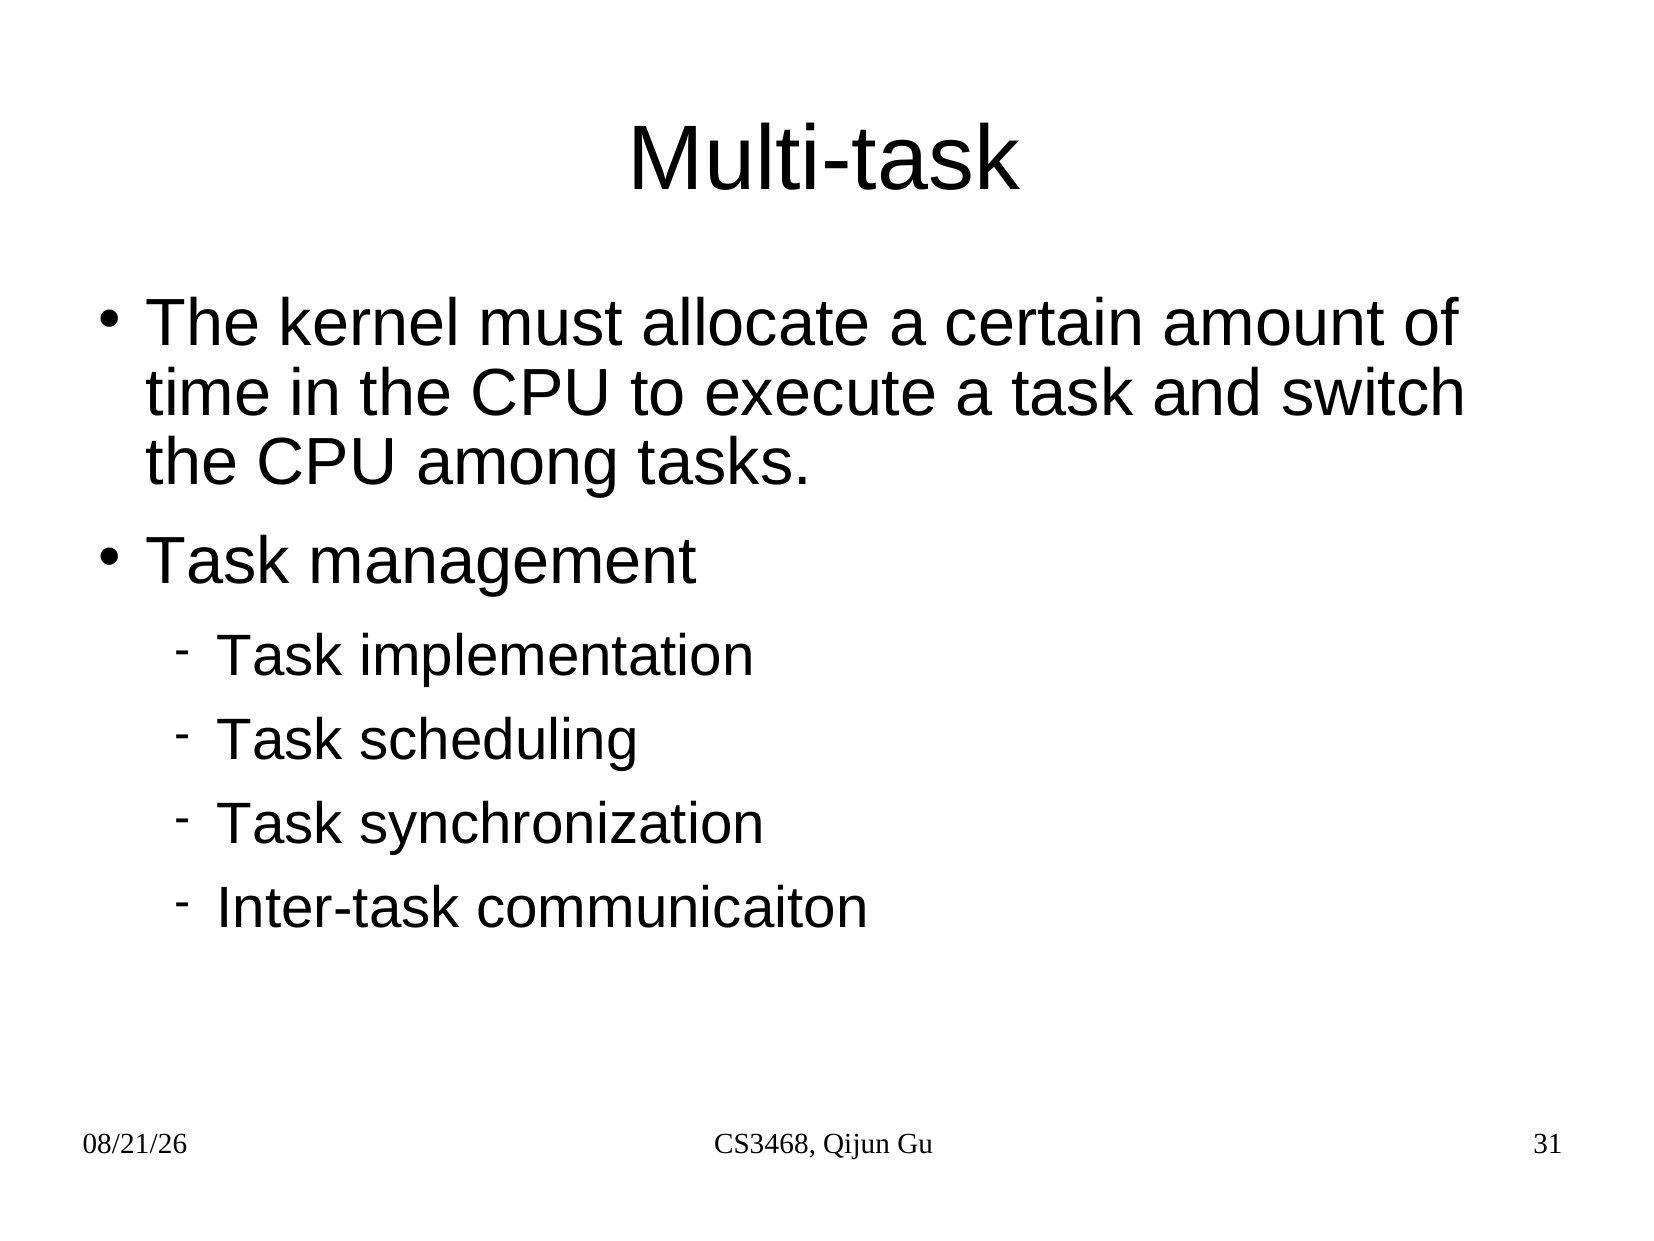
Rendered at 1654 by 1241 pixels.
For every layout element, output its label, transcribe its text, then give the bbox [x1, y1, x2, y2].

list The kernel must allocate a certain amount of time in the CPU to execute a task and switch the CPU among tasks. Task management Task implementation Task scheduling Task synchronization Inter-task communicaiton [82, 290, 1566, 1090]
title Multi-task [82, 64, 1566, 252]
